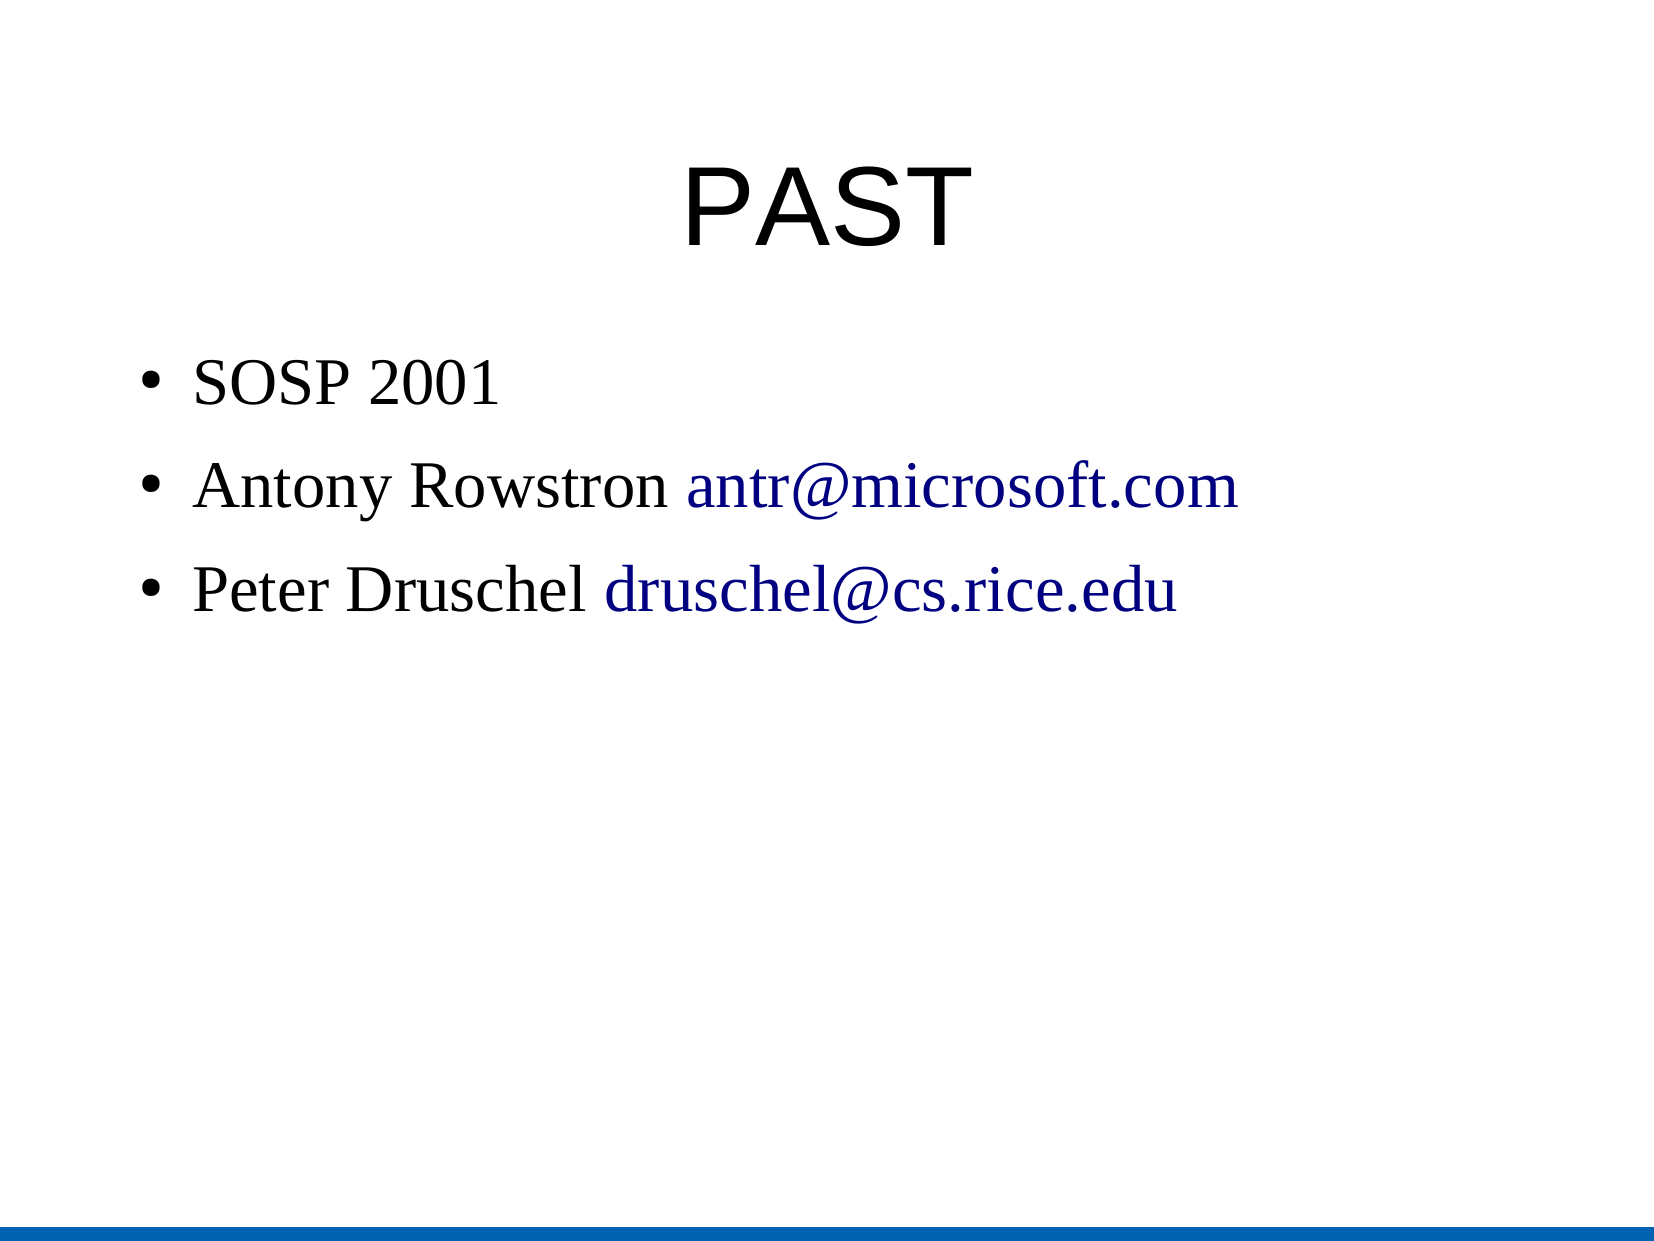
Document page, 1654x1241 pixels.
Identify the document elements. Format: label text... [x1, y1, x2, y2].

title PAST [121, 102, 1533, 311]
list SOSP 2001 Antony Rowstron antr@microsoft.com Peter Druschel druschel@cs.rice.edu [121, 344, 1533, 1127]
